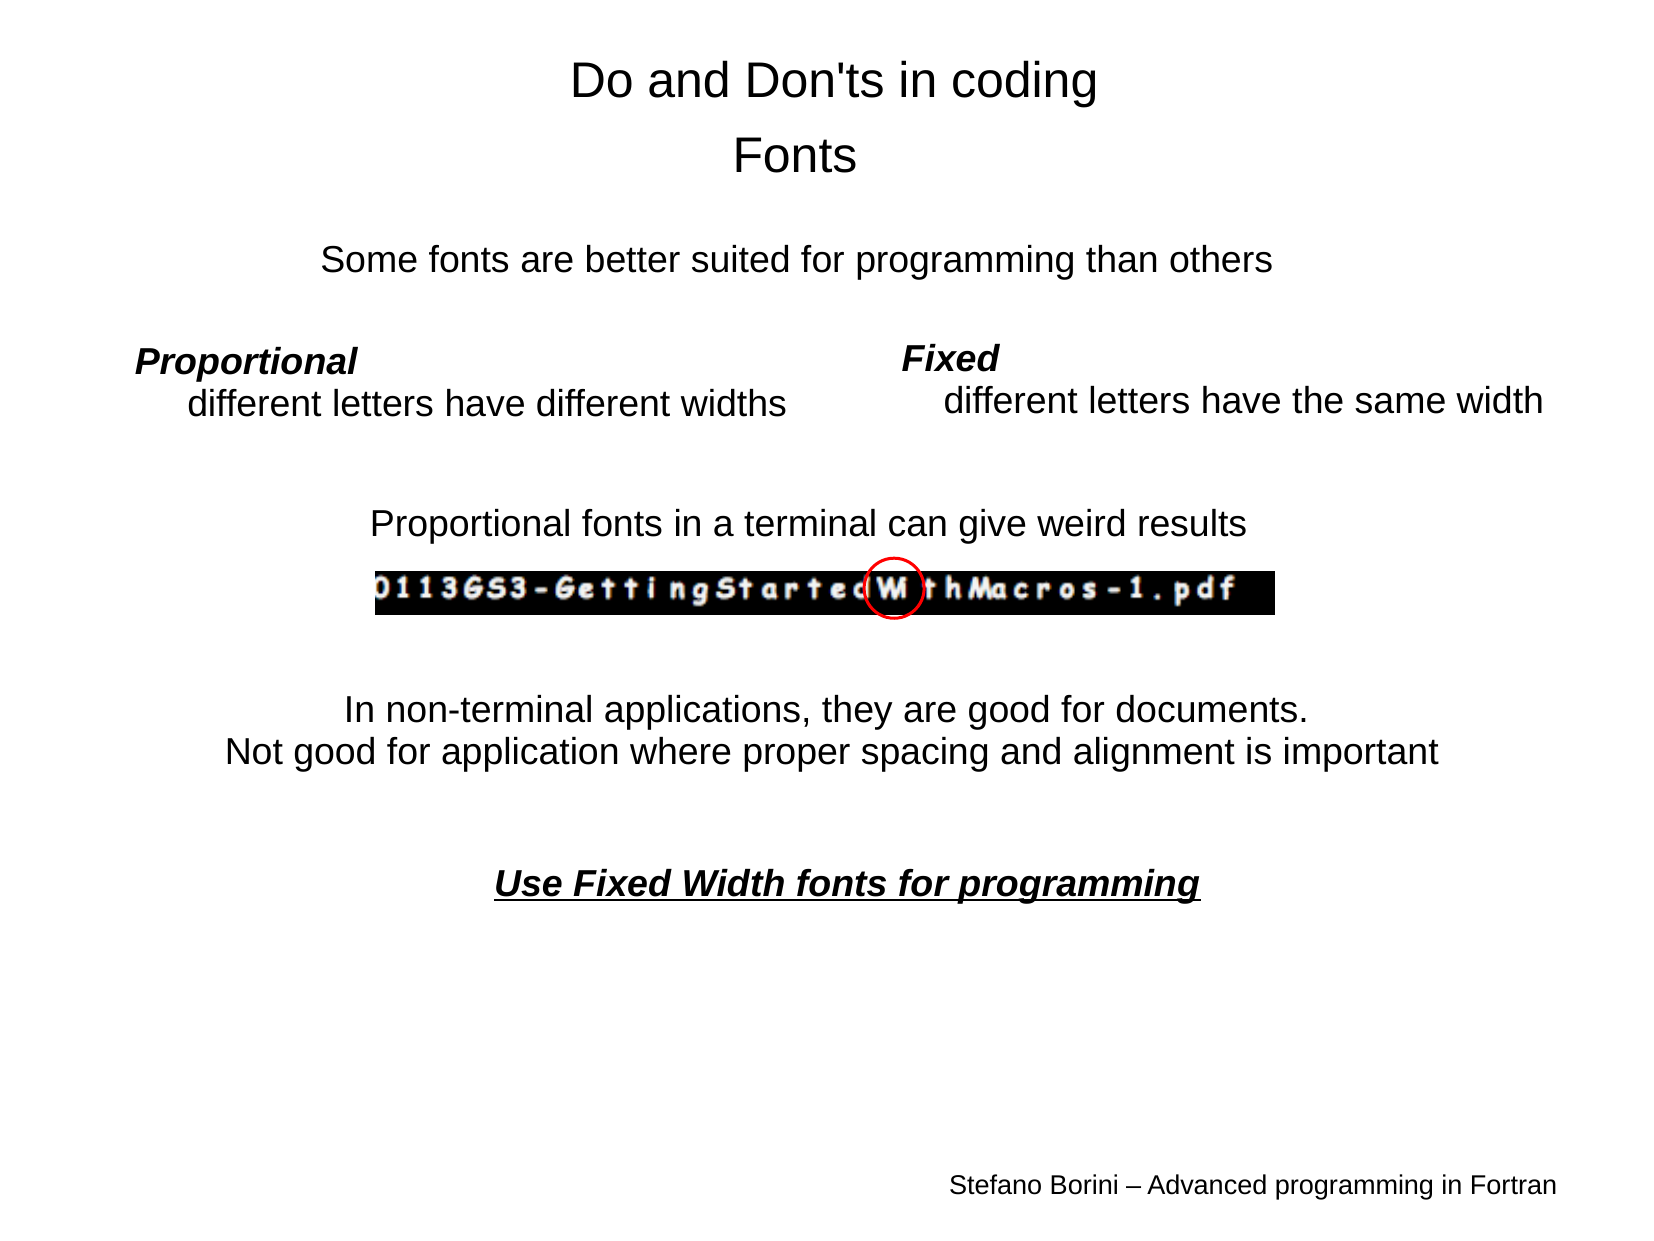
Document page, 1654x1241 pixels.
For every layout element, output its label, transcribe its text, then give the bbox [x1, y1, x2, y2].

text_box Proportional fonts in a terminal can give weird results [355, 495, 1265, 552]
text_box Use Fixed Width fonts for programming [479, 855, 1216, 912]
text_box In non-terminal applications, they are good for documents. Not good for application where proper spacing and alignment is important [210, 681, 1606, 781]
text_box Proportional different letters have different widths [120, 333, 803, 432]
picture [866, 571, 922, 616]
text_box Fixed different letters have the same width [886, 330, 1561, 429]
picture [911, 571, 1275, 616]
text_box Some fonts are better suited for programming than others [305, 231, 1291, 331]
picture [375, 571, 877, 616]
text_box Fonts [717, 120, 873, 191]
text_box Do and Don'ts in coding [555, 44, 1171, 116]
